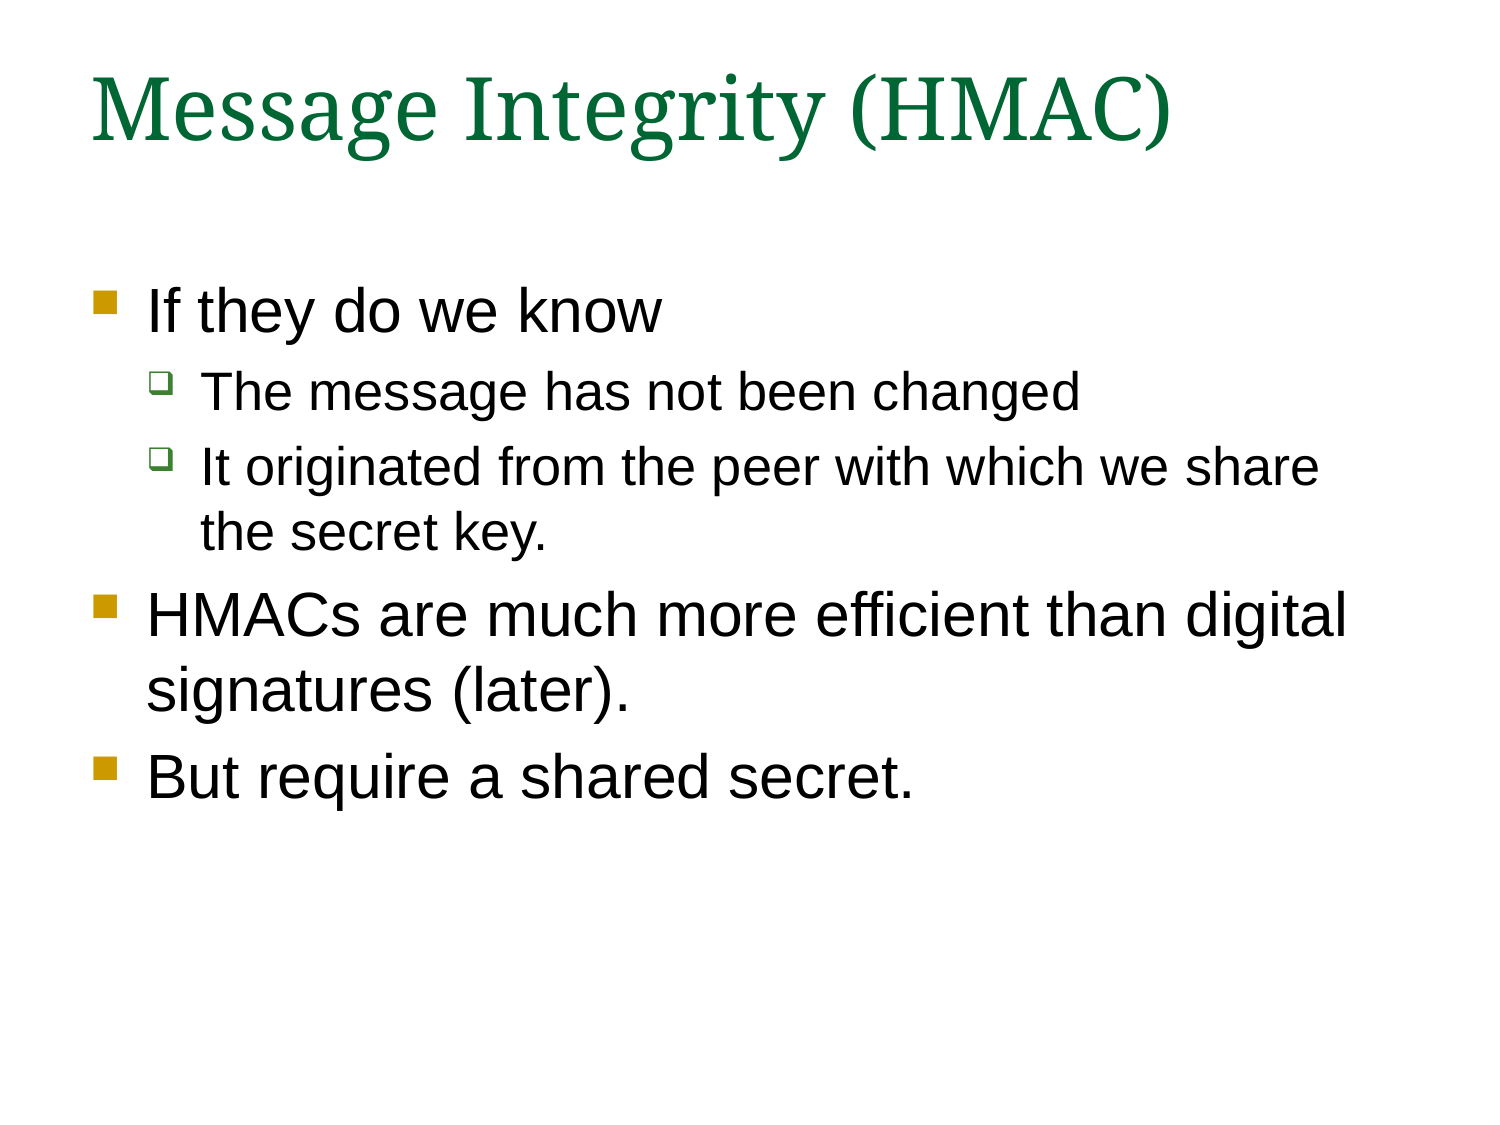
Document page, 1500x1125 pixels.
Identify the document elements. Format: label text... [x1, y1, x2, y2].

list If they do we know The message has not been changed It originated from the peer with which we share the secret key. HMACs are much more efficient than digital signatures (later). But require a shared secret. [75, 262, 1425, 1006]
title Message Integrity (HMAC) [75, 45, 1425, 233]
